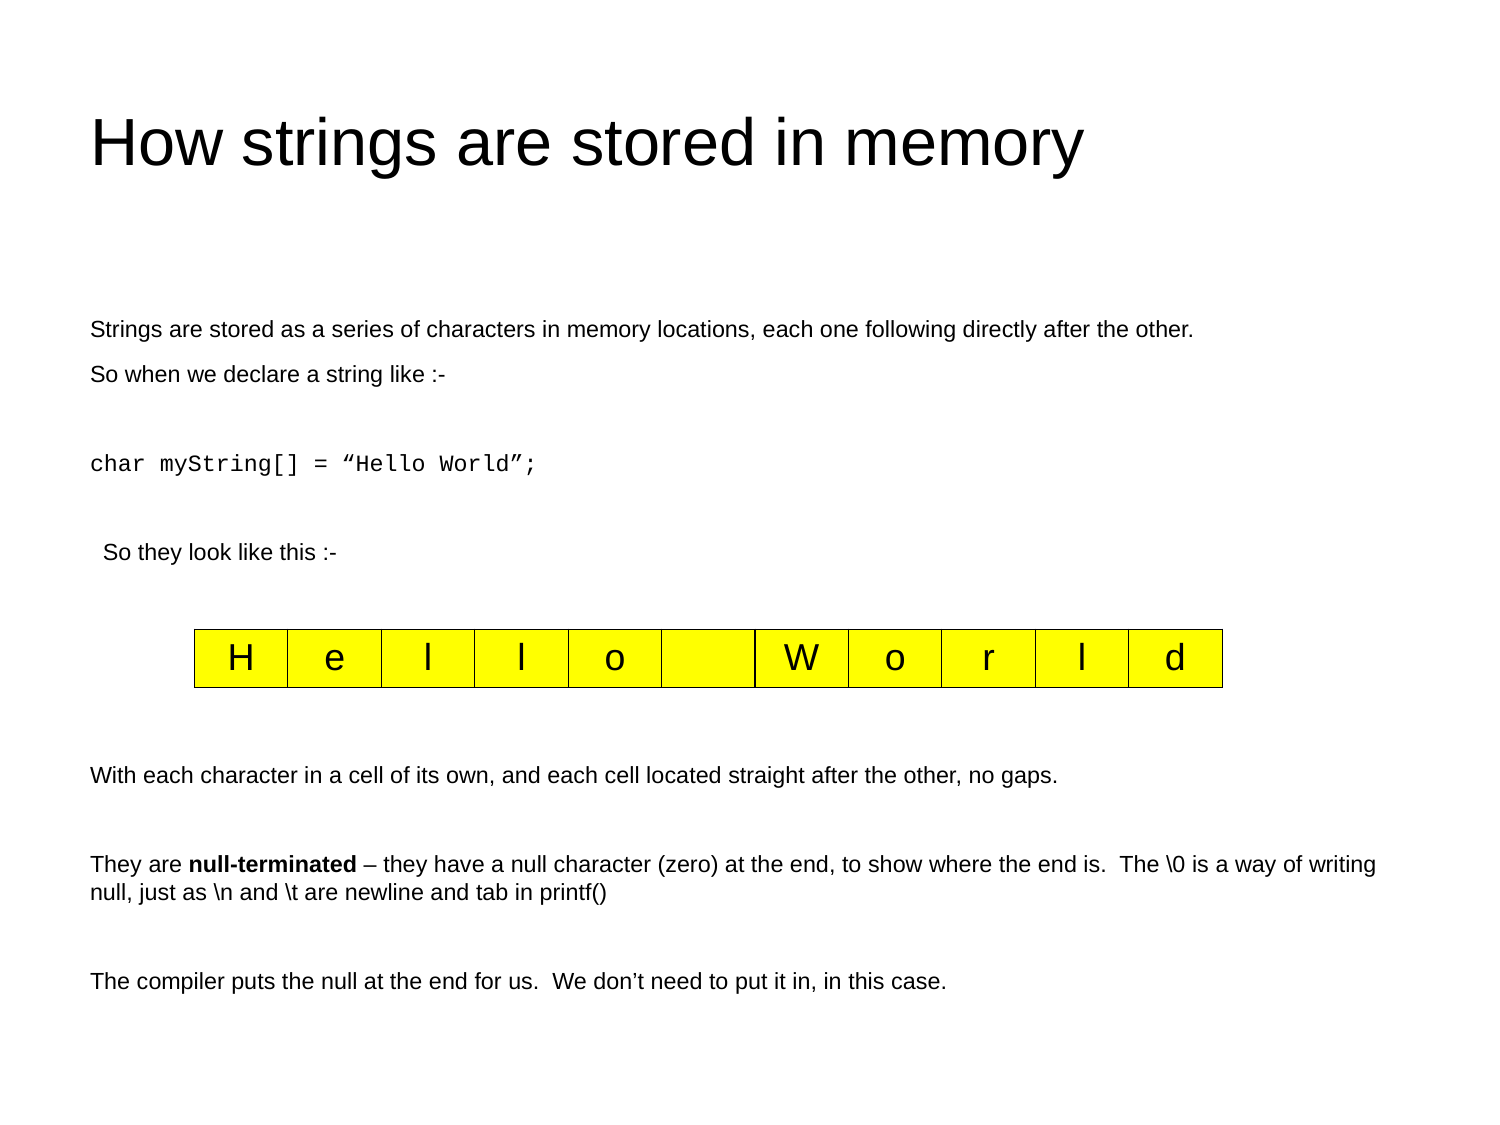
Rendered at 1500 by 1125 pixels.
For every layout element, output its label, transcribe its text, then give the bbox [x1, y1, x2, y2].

table_header o [569, 630, 661, 687]
table_header W [756, 630, 848, 687]
table_header l [1036, 630, 1128, 687]
table_header l [475, 630, 568, 687]
table_header [662, 630, 754, 687]
table_header l [382, 630, 474, 687]
table_header H [195, 630, 287, 687]
table_header d [1129, 630, 1222, 687]
table_header e [288, 630, 381, 687]
table_header r [942, 630, 1035, 687]
table_header o [849, 630, 941, 687]
title How strings are stored in memory [75, 45, 1425, 233]
list Strings are stored as a series of characters in memory locations, each one following directly after the other. So when we declare a string like :- char myString[] = “Hello World”; So they look like this :- With each character in a cell of its own, and each cell located straight after the other, no gaps. They are null-terminated – they have a null character (zero) at the end, to show where the end is. The \0 is a way of writing null, just as \n and \t are newline and tab in printf() The compiler puts the null at the end for us. We don’t need to put it in, in this case. [75, 262, 1425, 1005]
